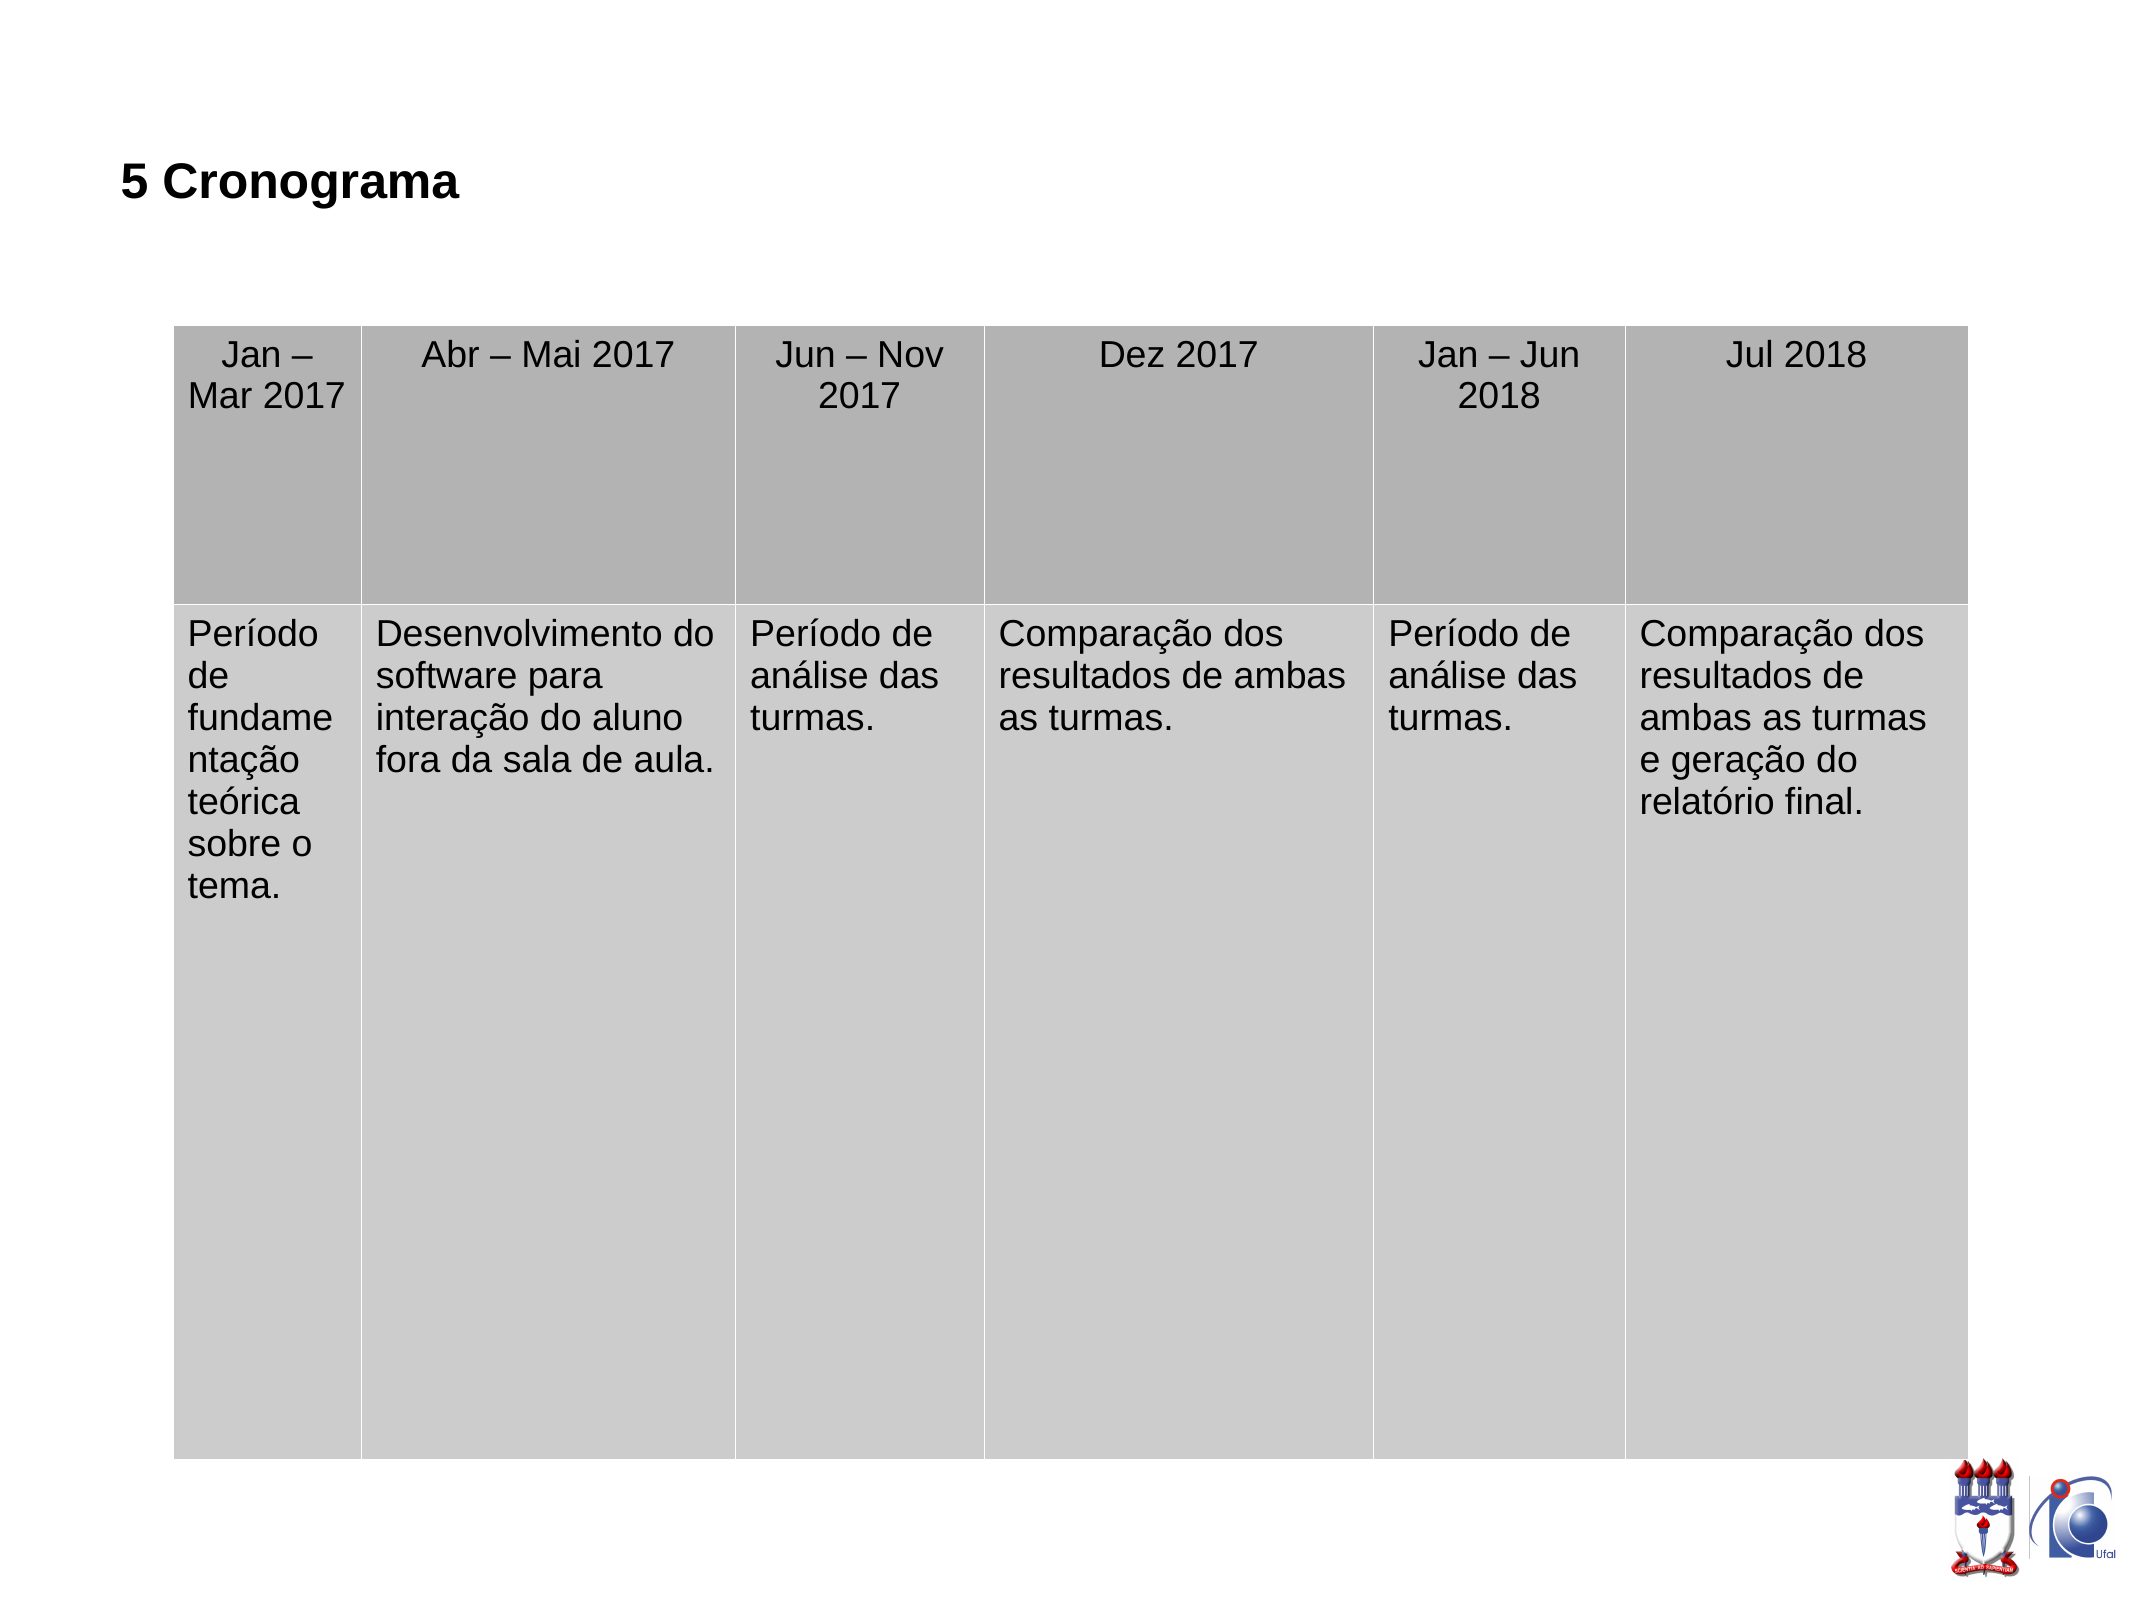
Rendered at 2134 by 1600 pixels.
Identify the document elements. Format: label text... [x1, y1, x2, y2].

table_header Jun – Nov 2017 [736, 326, 984, 604]
table_cell Comparação dos resultados de ambas as turmas. [985, 605, 1373, 1459]
table_header Jan – Jun 2018 [1374, 326, 1625, 604]
table_header Dez 2017 [985, 326, 1373, 604]
table_cell Período de fundamentação teórica sobre o tema. [174, 605, 361, 1459]
table_cell Período de análise das turmas. [1374, 605, 1625, 1459]
table_header Abr – Mai 2017 [362, 326, 735, 604]
table_cell Desenvolvimento do software para interação do aluno fora da sala de aula. [362, 605, 735, 1459]
table_header Jan – Mar 2017 [174, 326, 361, 604]
picture [1948, 1456, 2020, 1579]
picture [2028, 1476, 2116, 1559]
table_cell Comparação dos resultados de ambas as turmas e geração do relatório final. [1626, 605, 1968, 1459]
table_cell Período de análise das turmas. [736, 605, 984, 1459]
table_header Jul 2018 [1626, 326, 1968, 604]
list 5 Cronograma [120, 148, 1981, 272]
